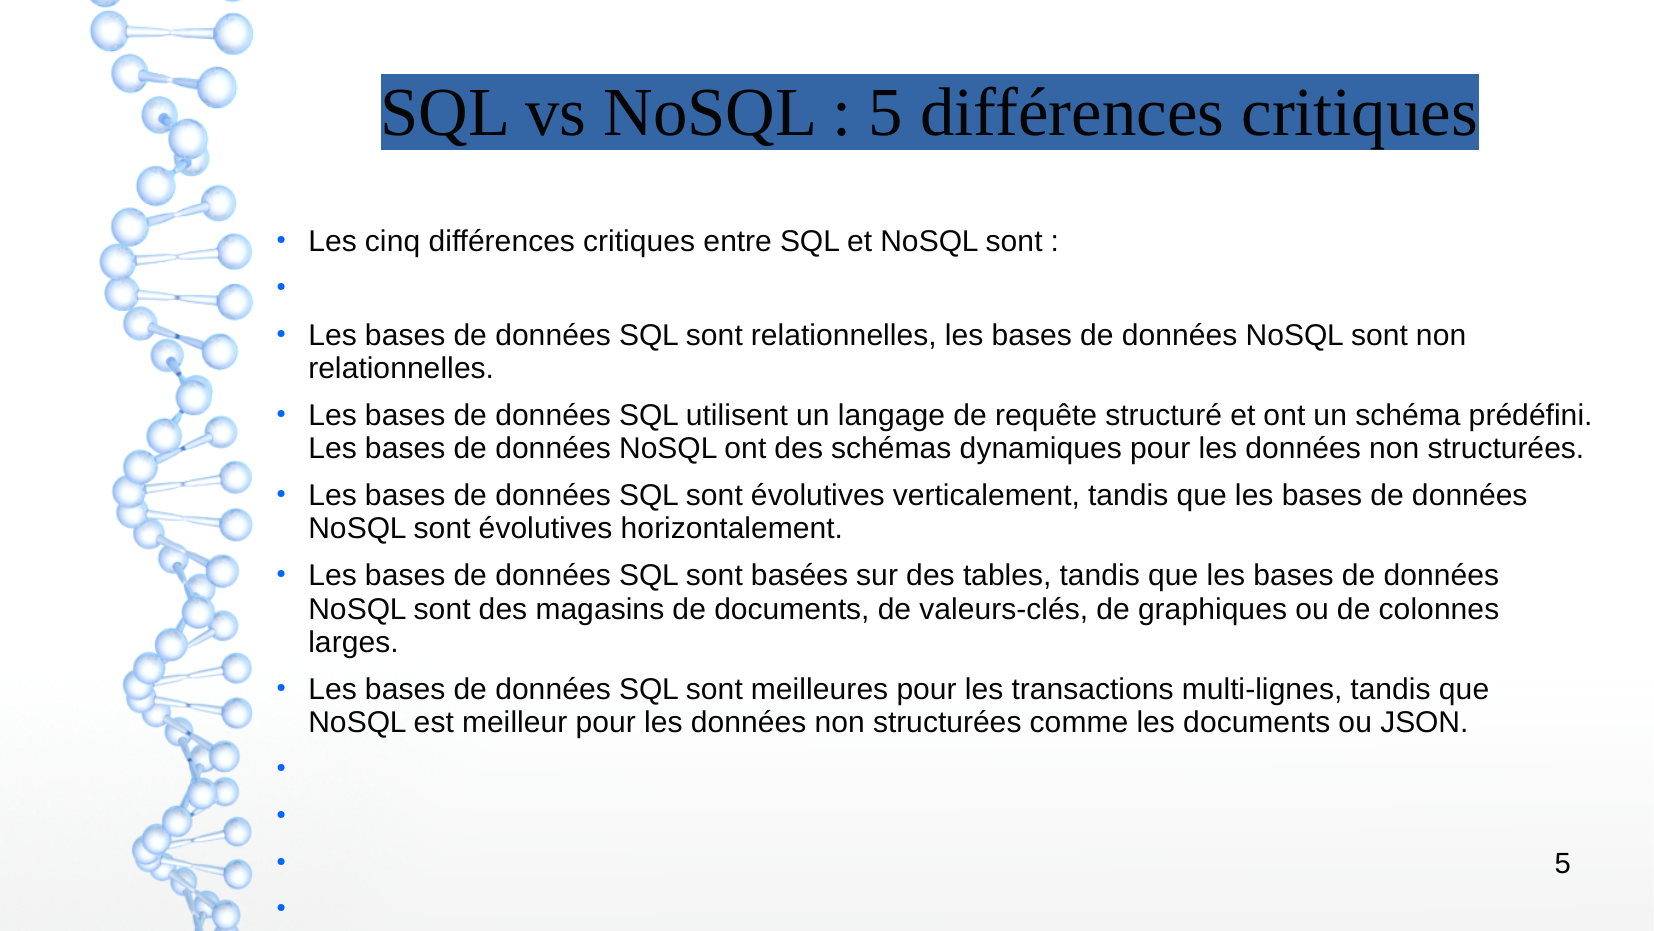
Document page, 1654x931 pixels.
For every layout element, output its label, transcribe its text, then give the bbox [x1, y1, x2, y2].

list Les cinq différences critiques entre SQL et NoSQL sont : Les bases de données SQL sont relationnelles, les bases de données NoSQL sont non relationnelles. Les bases de données SQL utilisent un langage de requête structuré et ont un schéma prédéfini. Les bases de données NoSQL ont des schémas dynamiques pour les données non structurées. Les bases de données SQL sont évolutives verticalement, tandis que les bases de données NoSQL sont évolutives horizontalement. Les bases de données SQL sont basées sur des tables, tandis que les bases de données NoSQL sont des magasins de documents, de valeurs-clés, de graphiques ou de colonnes larges. Les bases de données SQL sont meilleures pour les transactions multi-lignes, tandis que NoSQL est meilleur pour les données non structurées comme les documents ou JSON. [265, 224, 1595, 764]
picture [0, 0, 1654, 931]
title SQL vs NoSQL : 5 différences critiques [265, 35, 1595, 189]
